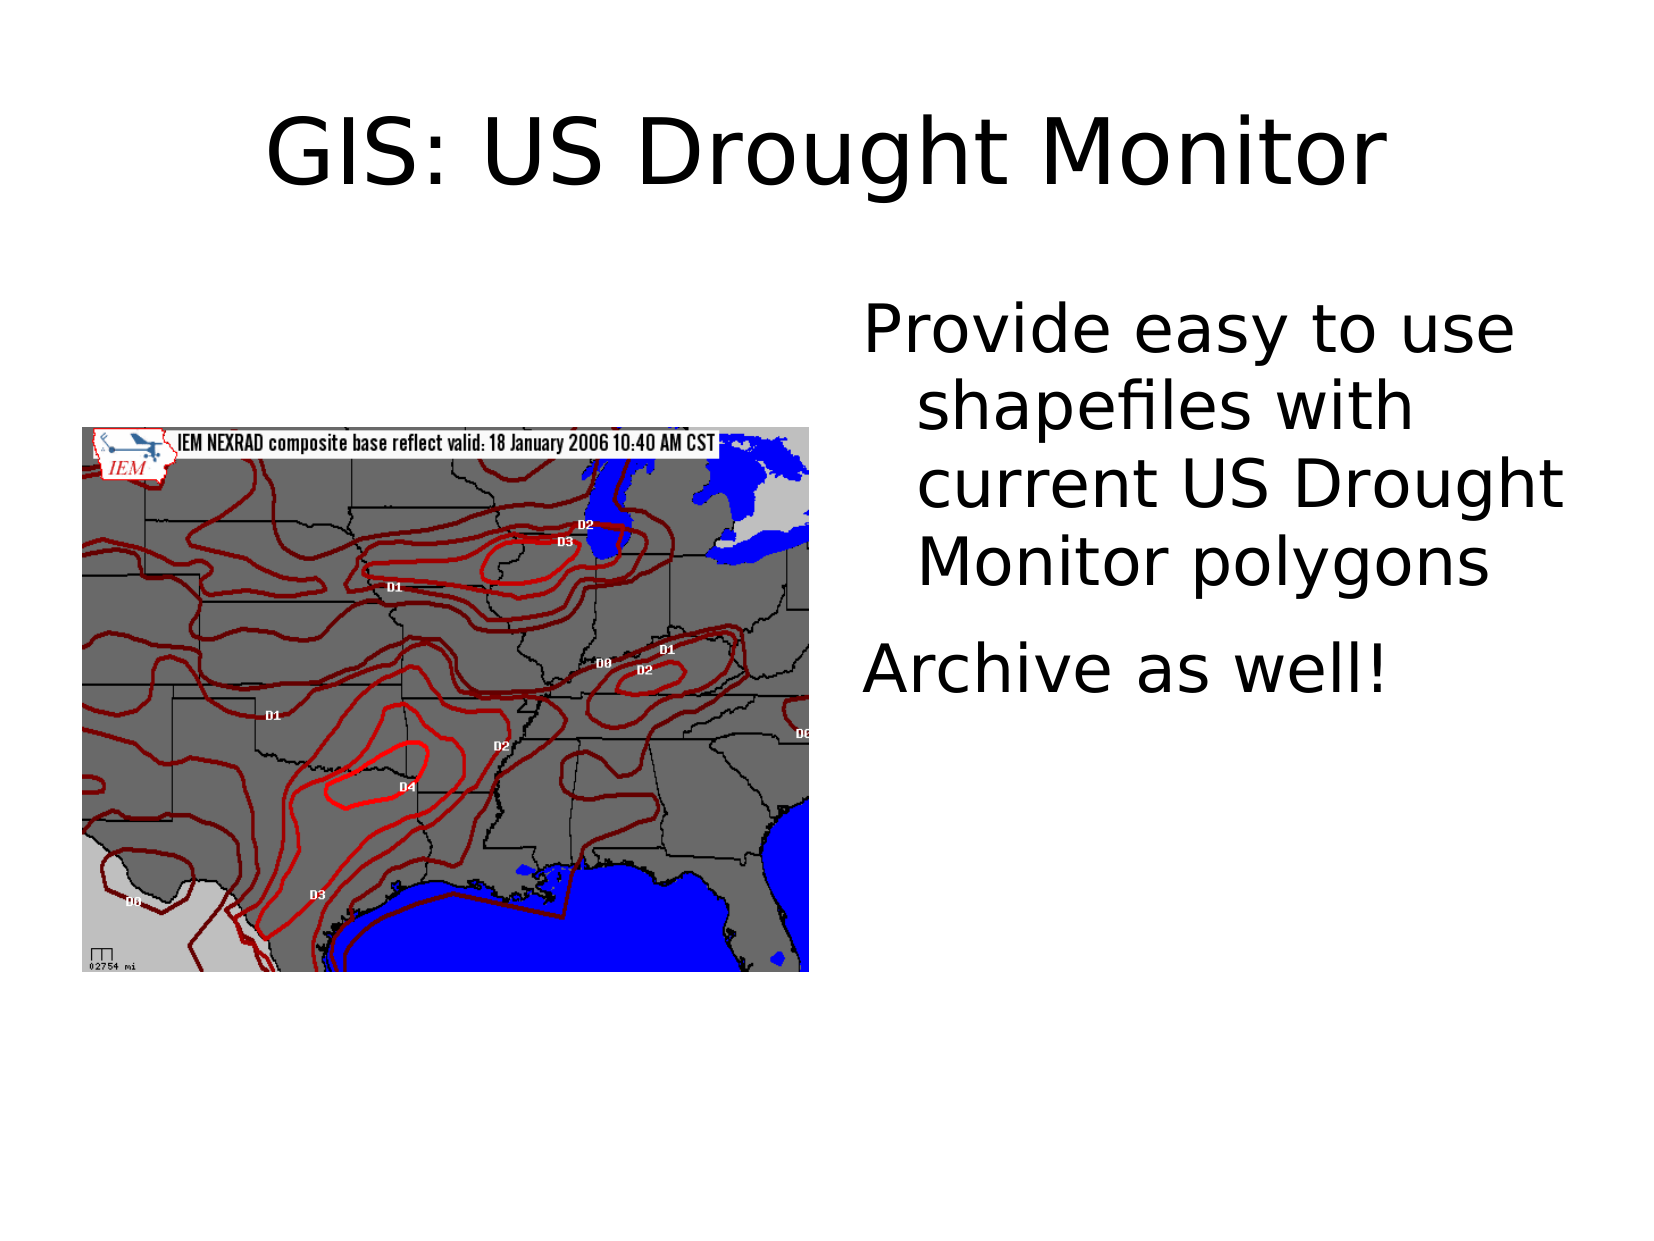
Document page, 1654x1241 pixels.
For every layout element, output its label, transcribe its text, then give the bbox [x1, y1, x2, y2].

list Provide easy to use shapefiles with current US Drought Monitor polygons Archive as well! [845, 290, 1572, 1109]
picture [82, 427, 809, 972]
title GIS: US Drought Monitor [82, 49, 1571, 257]
